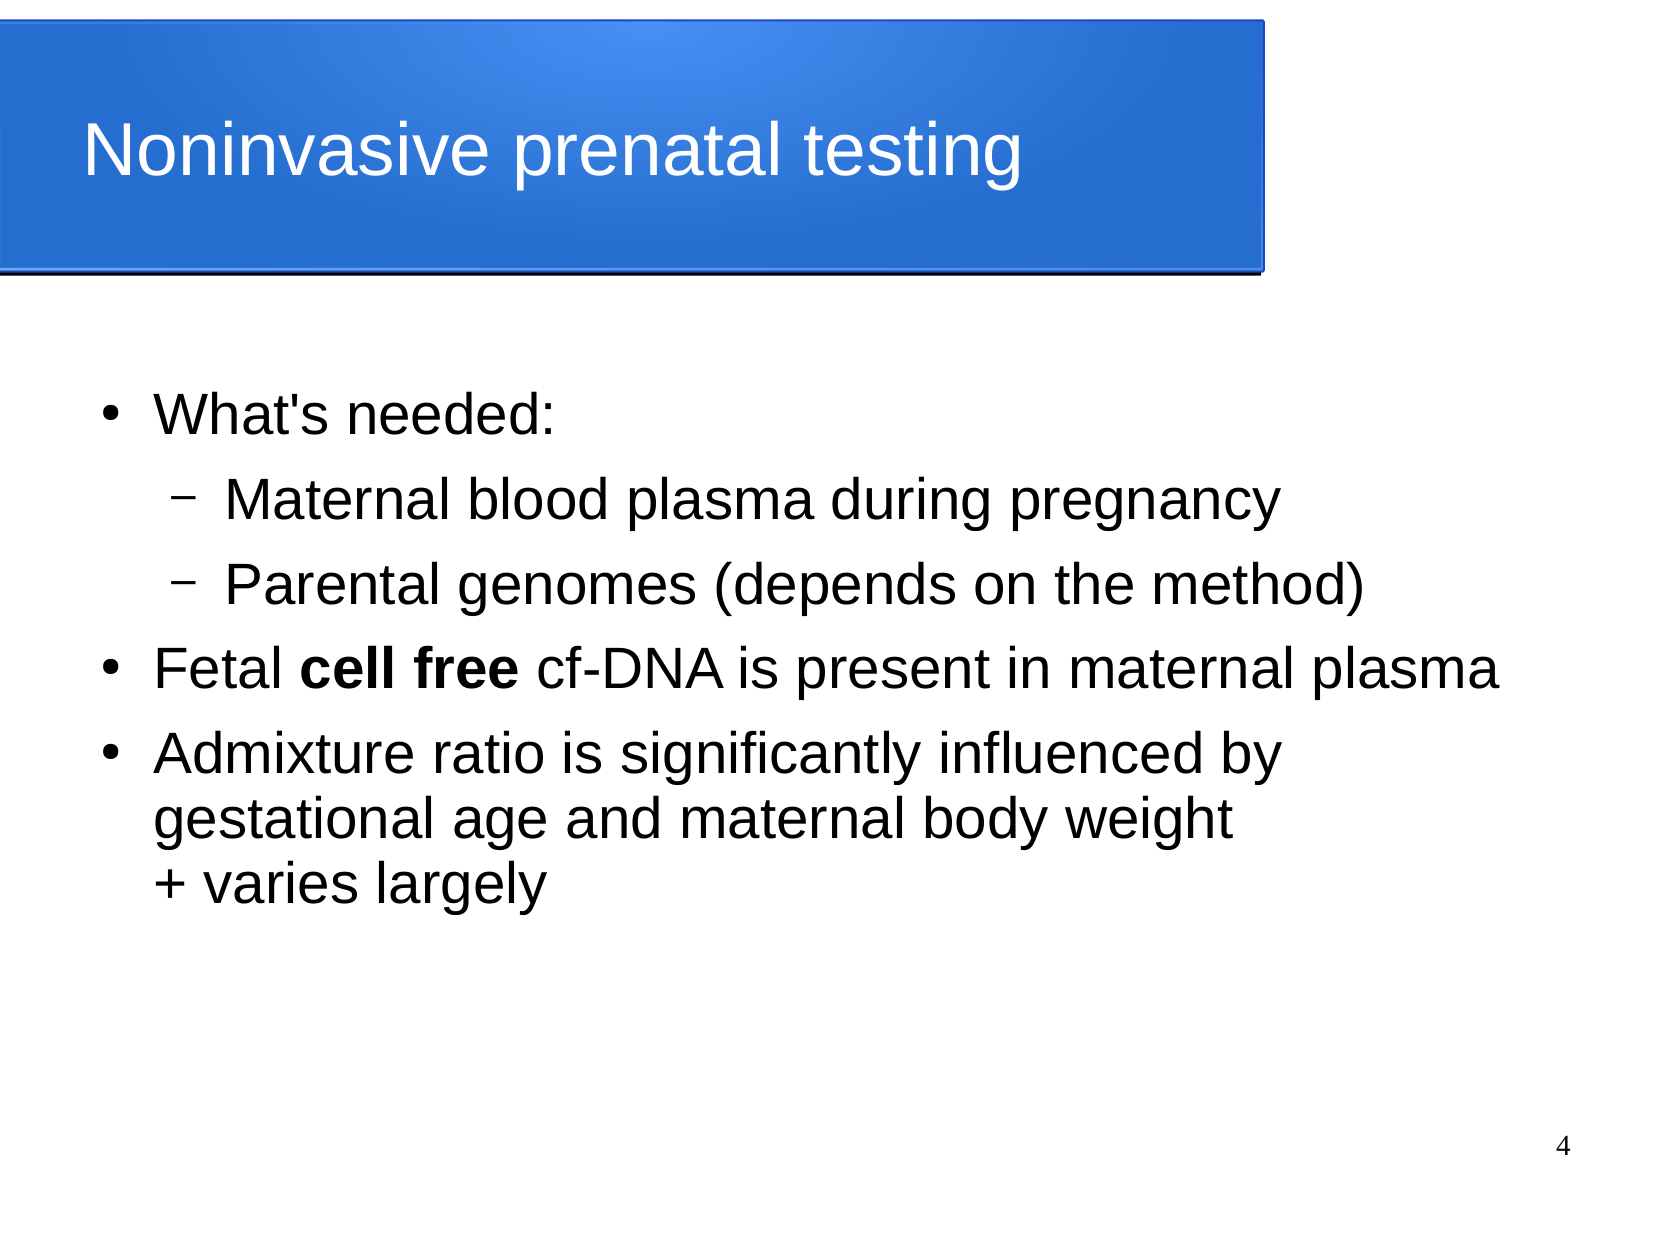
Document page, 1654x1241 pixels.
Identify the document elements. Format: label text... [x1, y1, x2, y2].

title Noninvasive prenatal testing [82, 47, 1235, 252]
list What's needed: Maternal blood plasma during pregnancy Parental genomes (depends on the method) Fetal cell free cf-DNA is present in maternal plasma Admixture ratio is significantly influenced by gestational age and maternal body weight + varies largely [82, 381, 1571, 1102]
